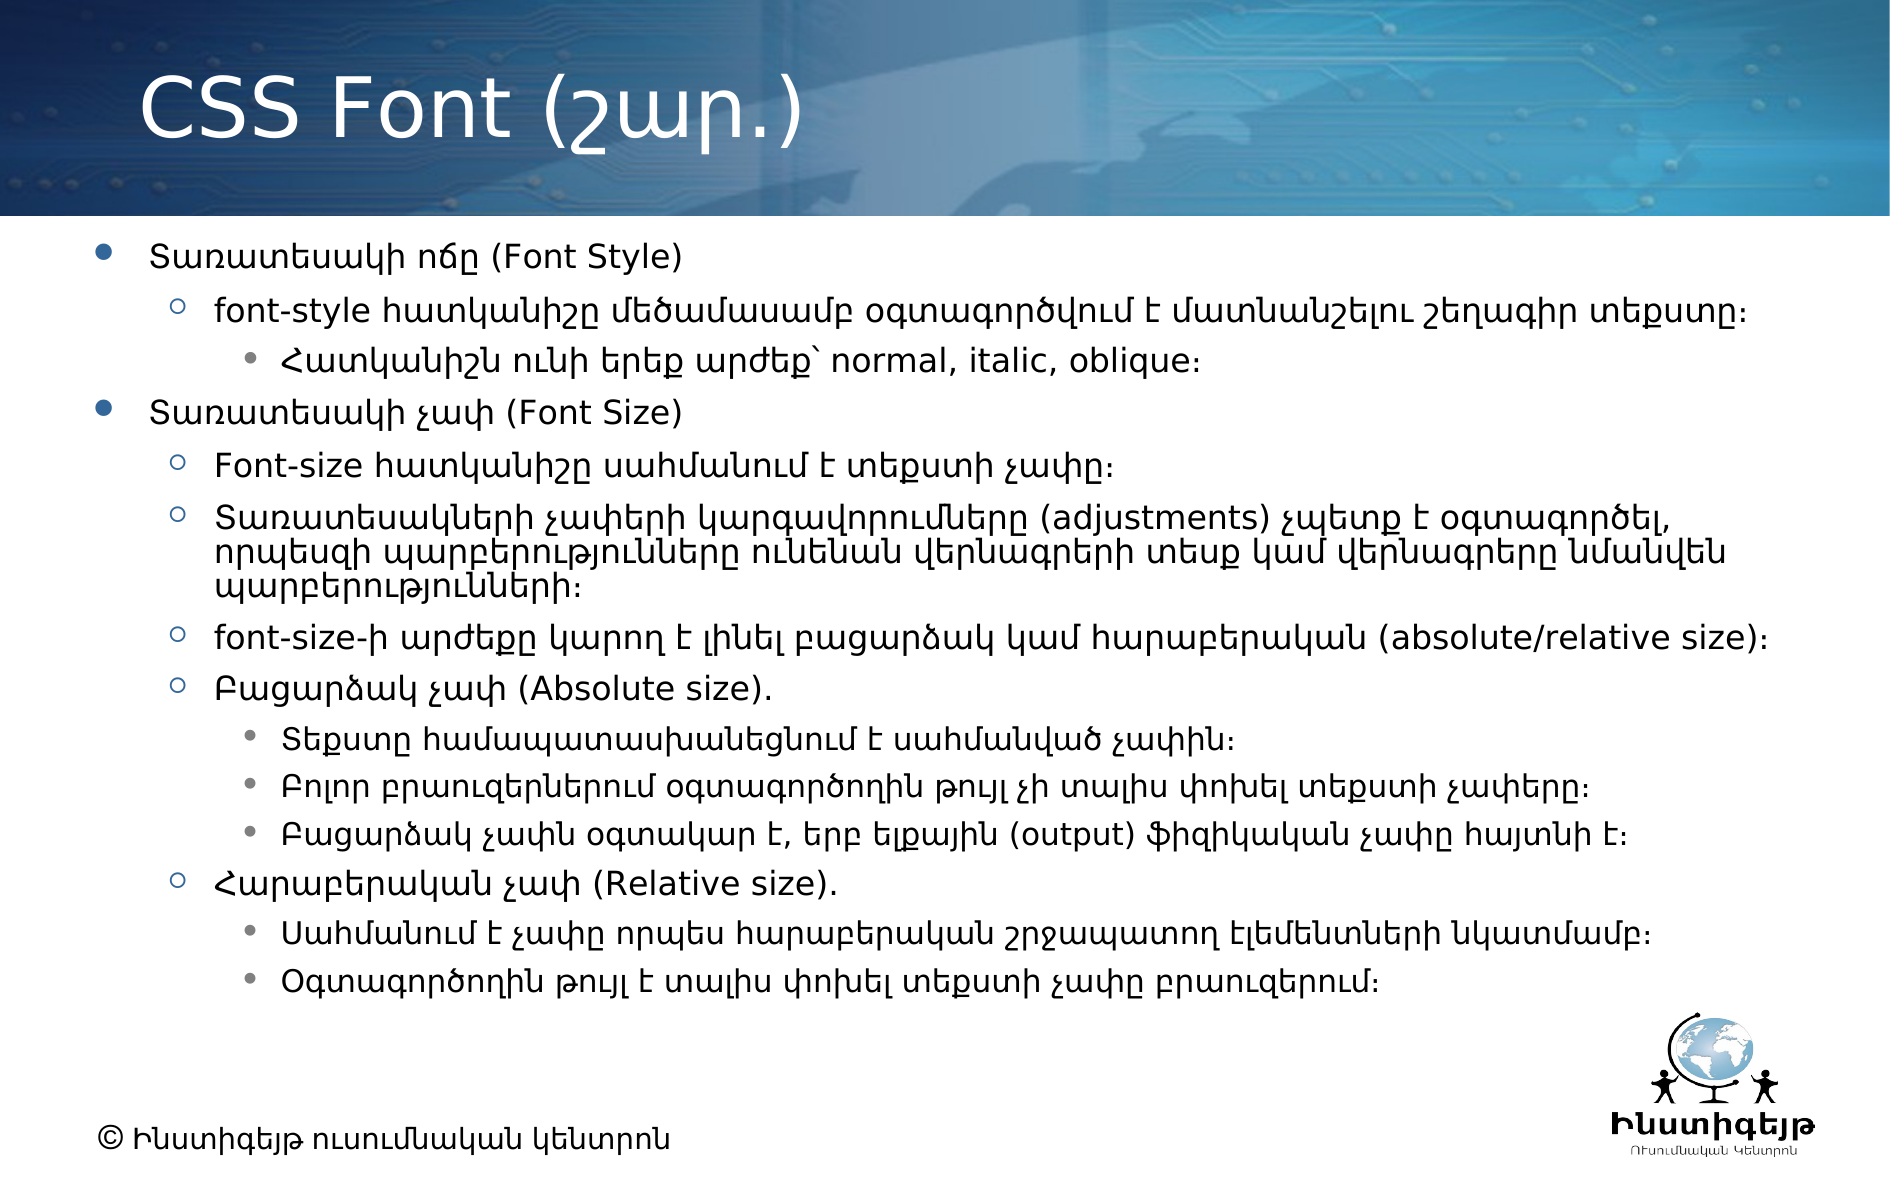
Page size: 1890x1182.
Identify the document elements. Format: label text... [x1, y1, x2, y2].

text_box CSS Font (շար․) [138, 82, 1801, 87]
picture [0, 0, 1890, 216]
picture [1612, 1012, 1815, 1157]
list Տառատեսակի ոճը (Font Style) font-style հատկանիշը մեծամասամբ օգտագործվում է մատնանշելու շեղագիր տեքստը։ Հատկանիշն ունի երեք արժեք՝ normal, italic, oblique։ Տառատեսակի չափ (Font Size) Font-size հատկանիշը սահմանում է տեքստի չափը։ Տառատեսակների չափերի կարգավորումները (adjustments) չպետք է օգտագործել, որպեսզի պարբերությունները ունենան վերնագրերի տեսք կամ վերնագրերը նմանվեն պարբերությունների։ font-size-ի արժեքը կարող է լինել բացարձակ կամ հարաբերական (absolute/relative size)։ Բացարձակ չափ (Absolute size). Տեքստը համապատասխանեցնում է սահմանված չափին։ Բոլոր բրաուզերներում օգտագործողին թույլ չի տալիս փոխել տեքստի չափերը։ Բացարձակ չափն օգտակար է, երբ ելքային (output) ֆիզիկական չափը հայտնի է։ Հարաբերական չափ (Relative size). Սահմանում է չափը որպես հարաբերական շրջապատող էլեմենտների նկատմամբ։ Օգտագործողին թույլ է տալիս փոխել տեքստի չափը բրաուզերում։ [93, 241, 1820, 266]
